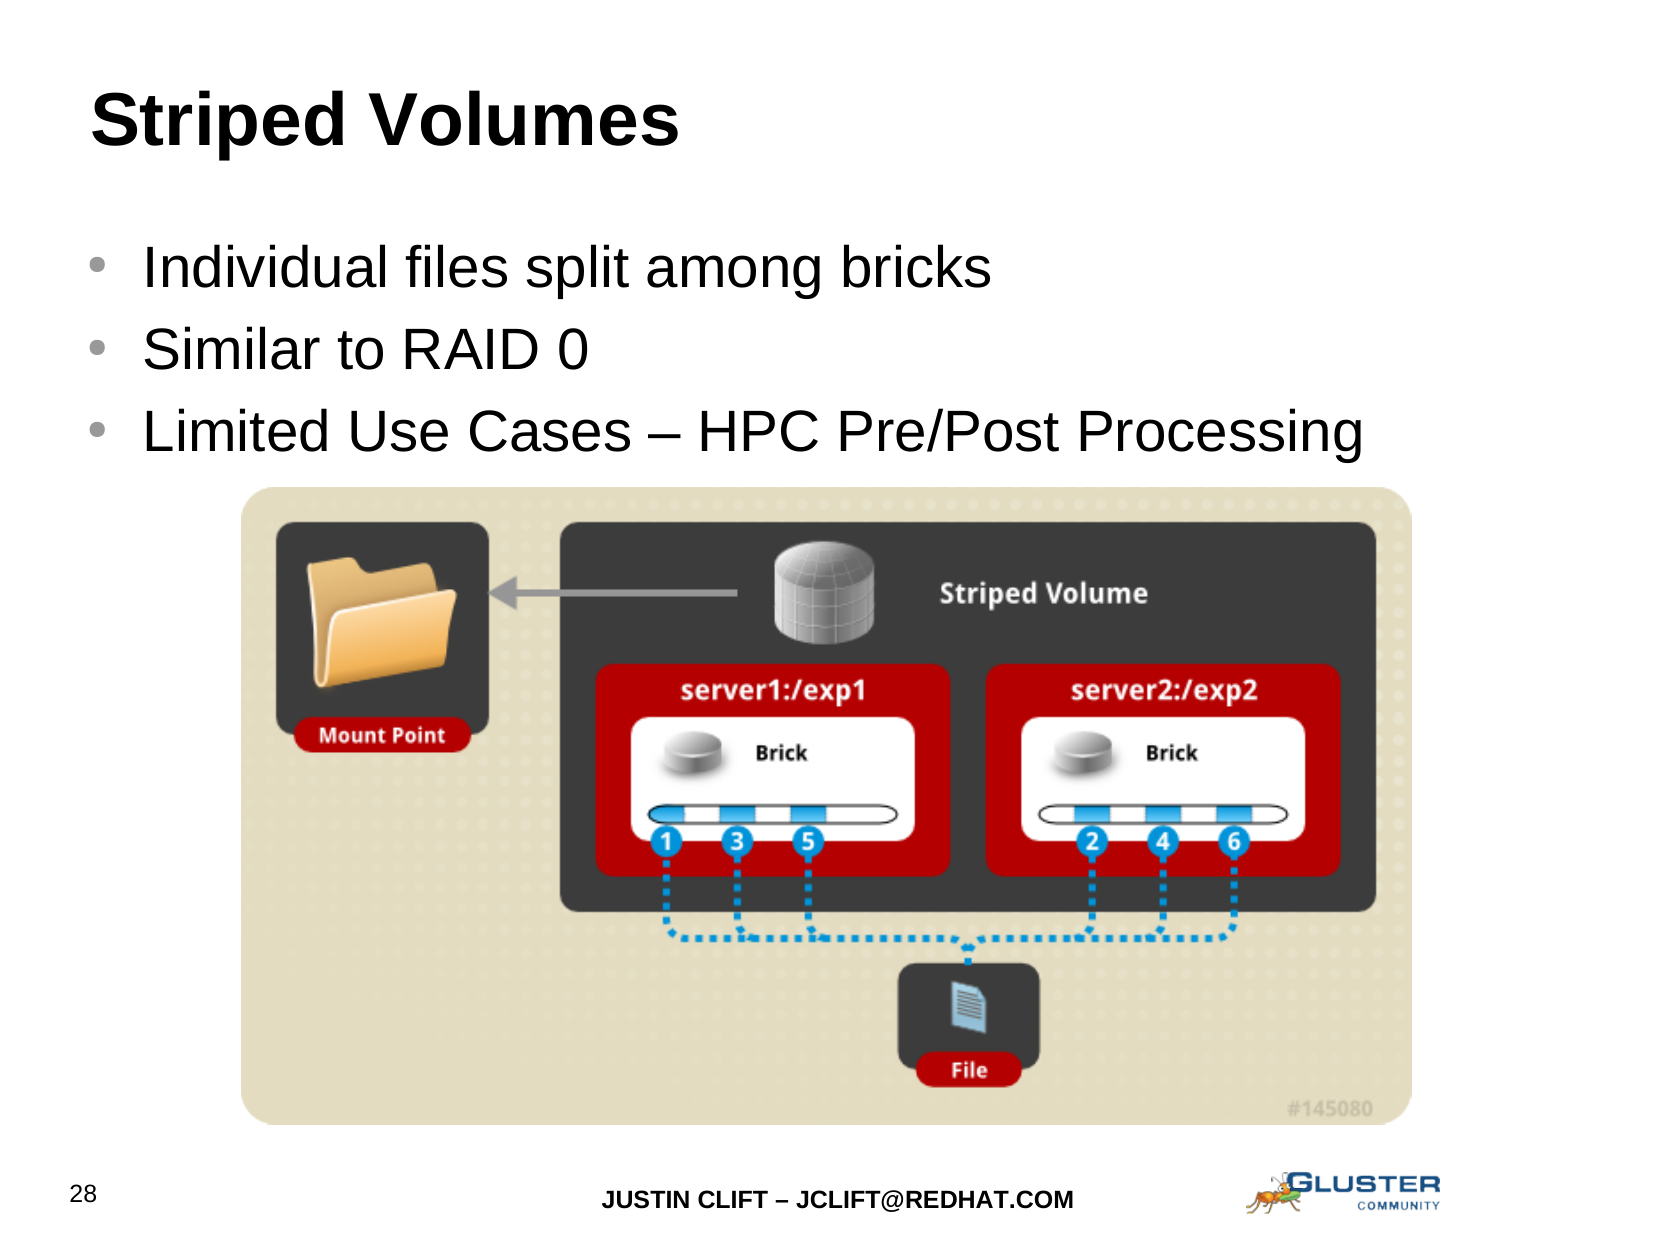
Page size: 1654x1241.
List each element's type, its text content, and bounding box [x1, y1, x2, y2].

title Striped Volumes [90, 15, 1579, 223]
picture [241, 487, 1412, 1126]
picture [1246, 1170, 1440, 1215]
list Individual files split among bricks Similar to RAID 0 Limited Use Cases – HPC Pre/Post Processing [86, 232, 1576, 1111]
